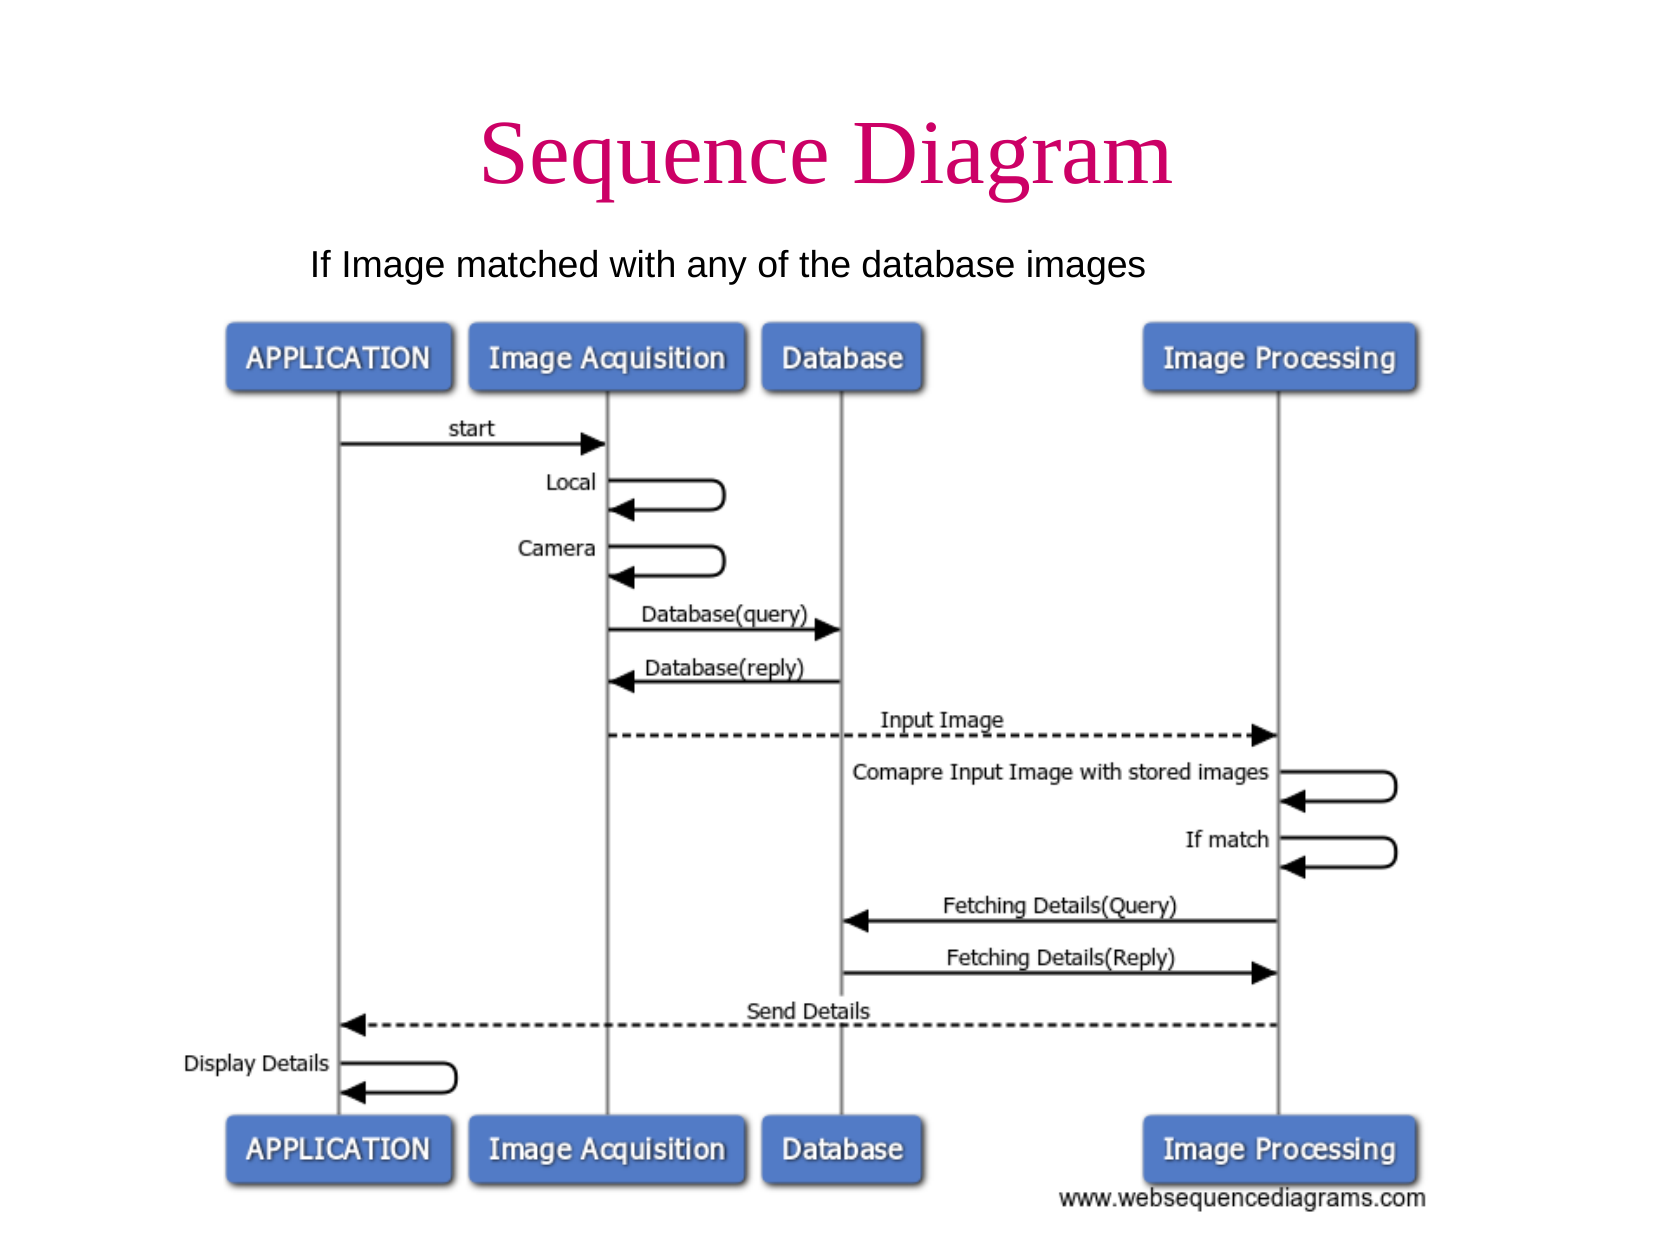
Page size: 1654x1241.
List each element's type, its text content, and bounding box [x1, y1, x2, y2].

text_box If Image matched with any of the database images [295, 236, 1300, 294]
title Sequence Diagram [82, 49, 1571, 257]
picture [165, 296, 1441, 1225]
